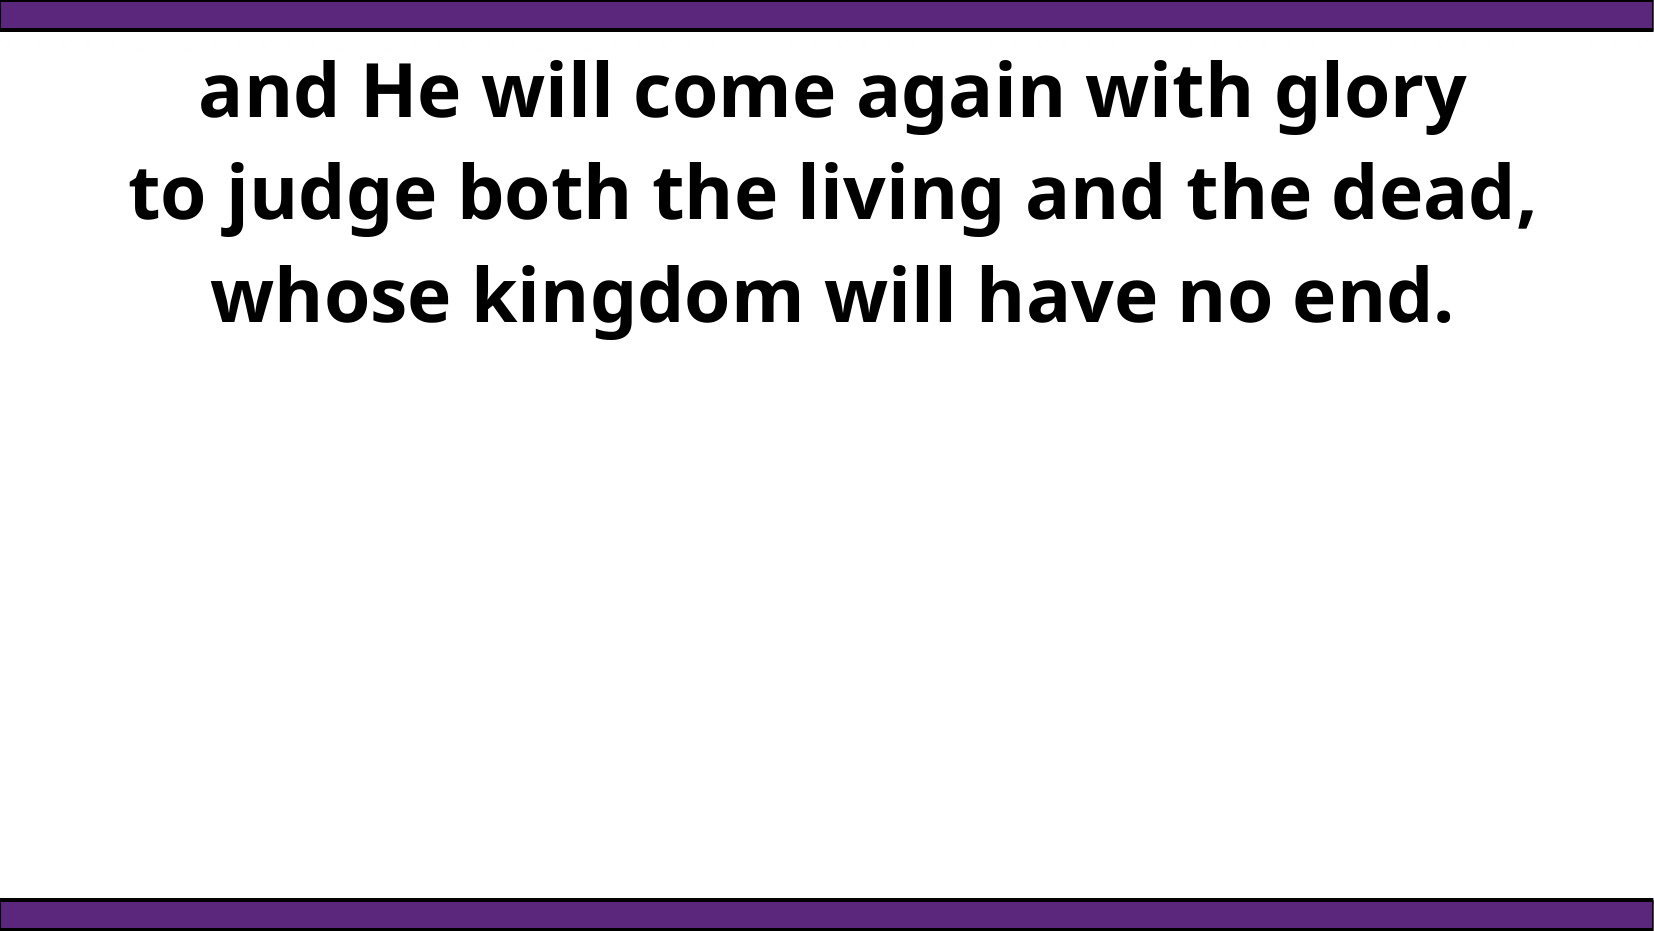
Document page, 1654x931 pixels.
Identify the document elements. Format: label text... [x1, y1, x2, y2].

text_box and He will come again with glory to judge both the living and the dead, whose kingdom will have no end. [76, 30, 1592, 345]
text_box [0, 900, 1654, 931]
picture [0, 31, 1654, 900]
text_box [0, 0, 1654, 31]
